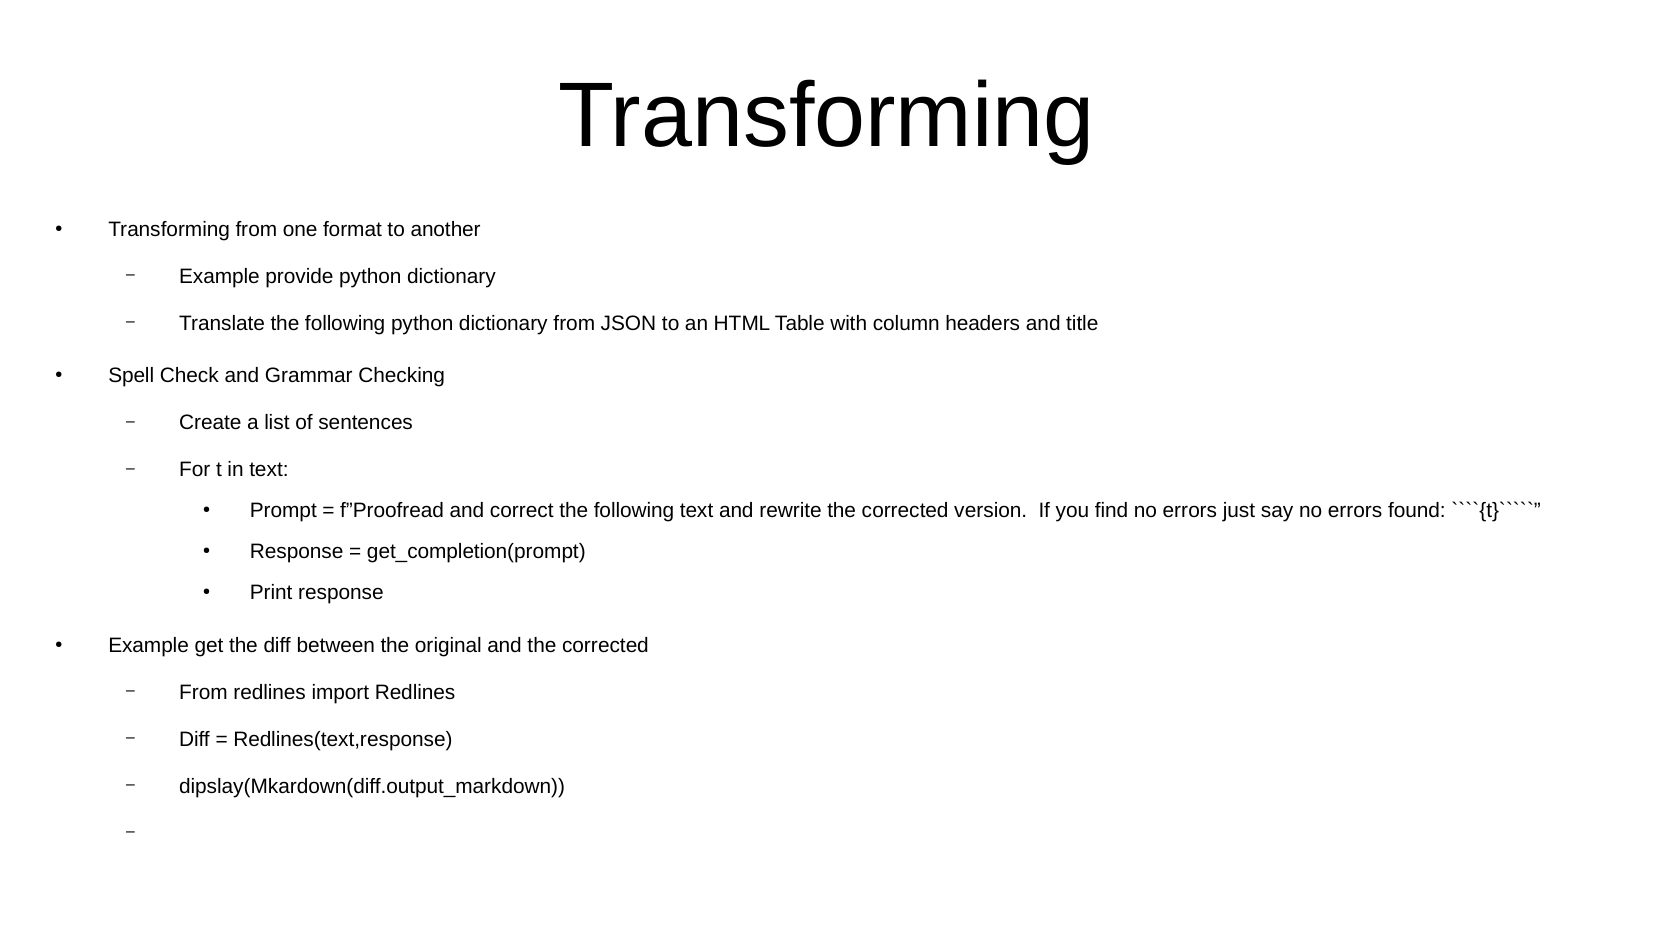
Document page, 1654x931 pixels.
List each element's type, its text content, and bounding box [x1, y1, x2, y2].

list Transforming from one format to another Example provide python dictionary Translate the following python dictionary from JSON to an HTML Table with column headers and title Spell Check and Grammar Checking Create a list of sentences For t in text: Prompt = f”Proofread and correct the following text and rewrite the corrected version. If you find no errors just say no errors found: ````{t}`````” Response = get_completion(prompt) Print response Example get the diff between the original and the corrected From redlines import Redlines Diff = Redlines(text,response) dipslay(Mkardown(diff.output_markdown)) [37, 217, 1571, 901]
title Transforming [82, 37, 1571, 193]
